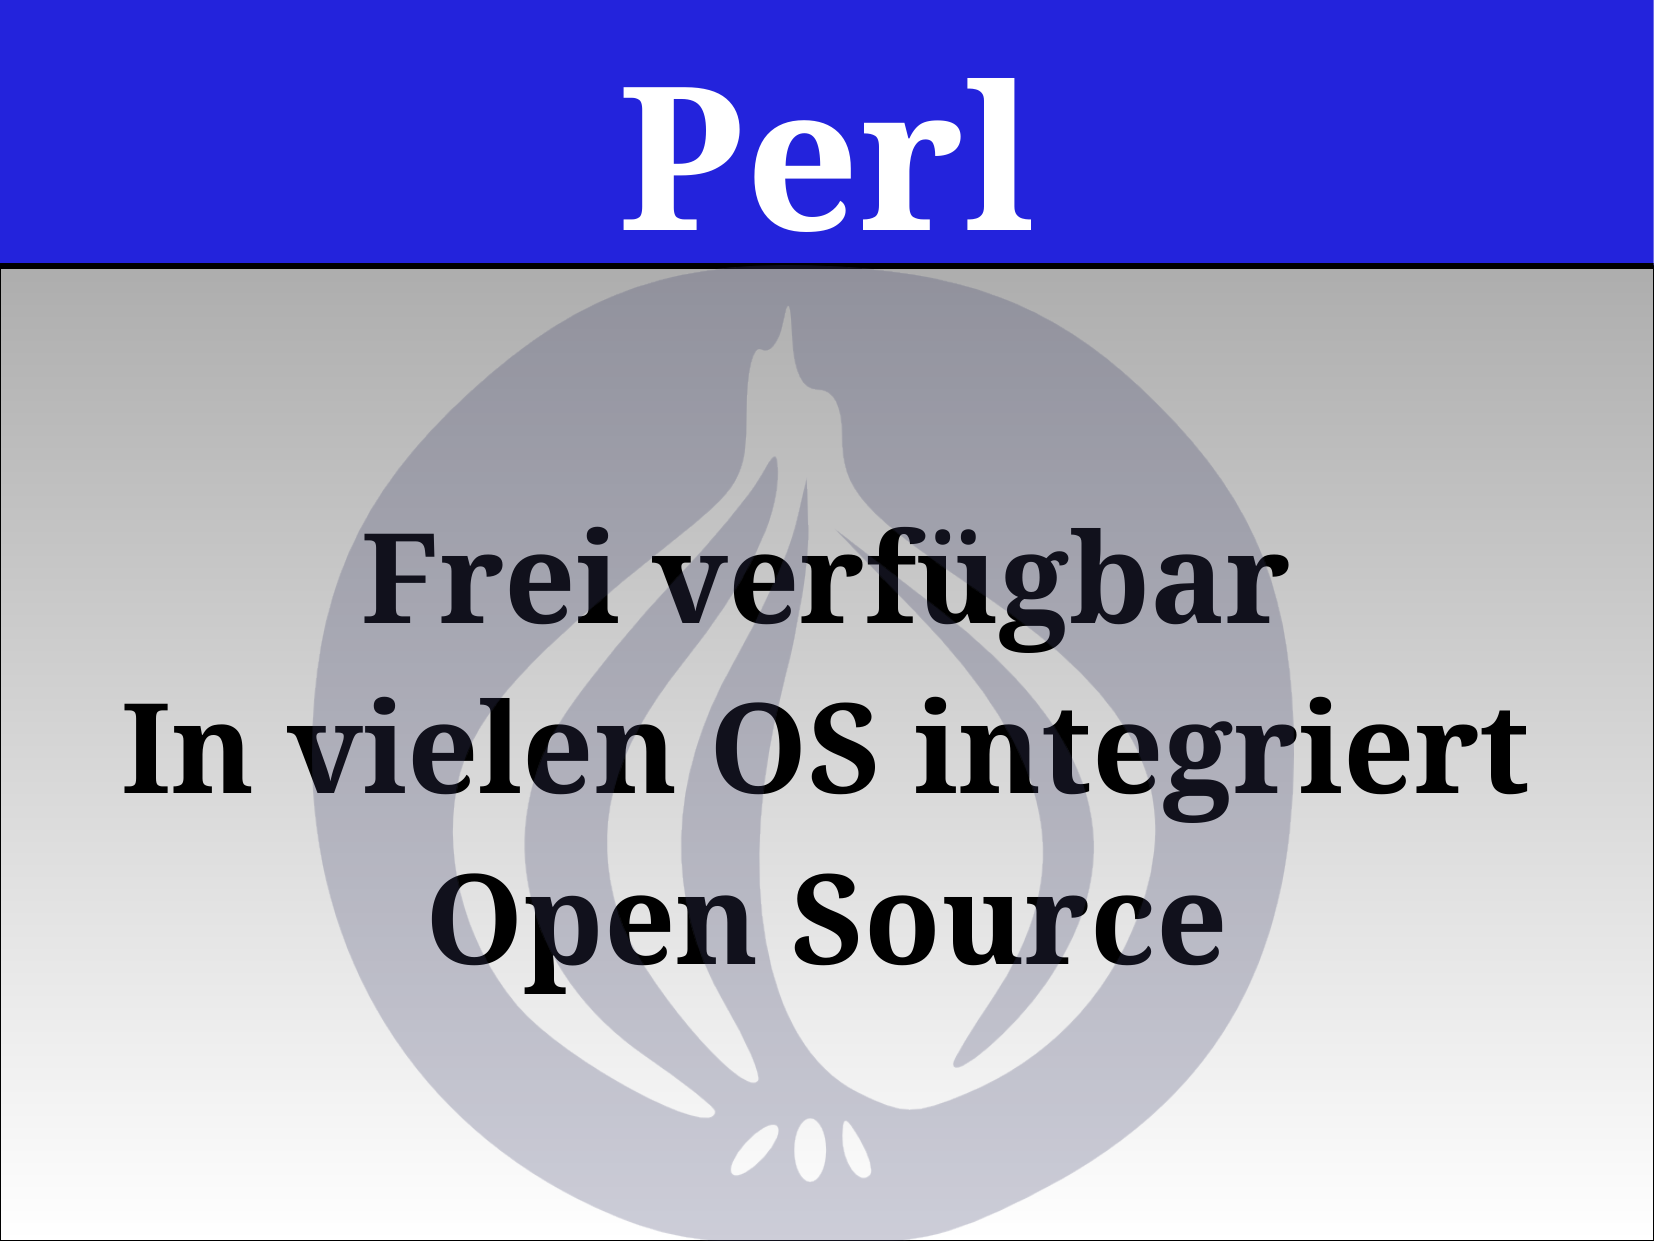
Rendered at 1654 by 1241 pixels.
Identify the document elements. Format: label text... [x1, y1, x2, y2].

title Perl [82, 40, 1571, 266]
subtitle Frei verfügbar In vielen OS integriert Open Source [82, 324, 312, 1167]
picture [312, 265, 1294, 1241]
subtitle Frei verfügbar In vielen OS integriert Open Source [1294, 324, 1571, 1167]
